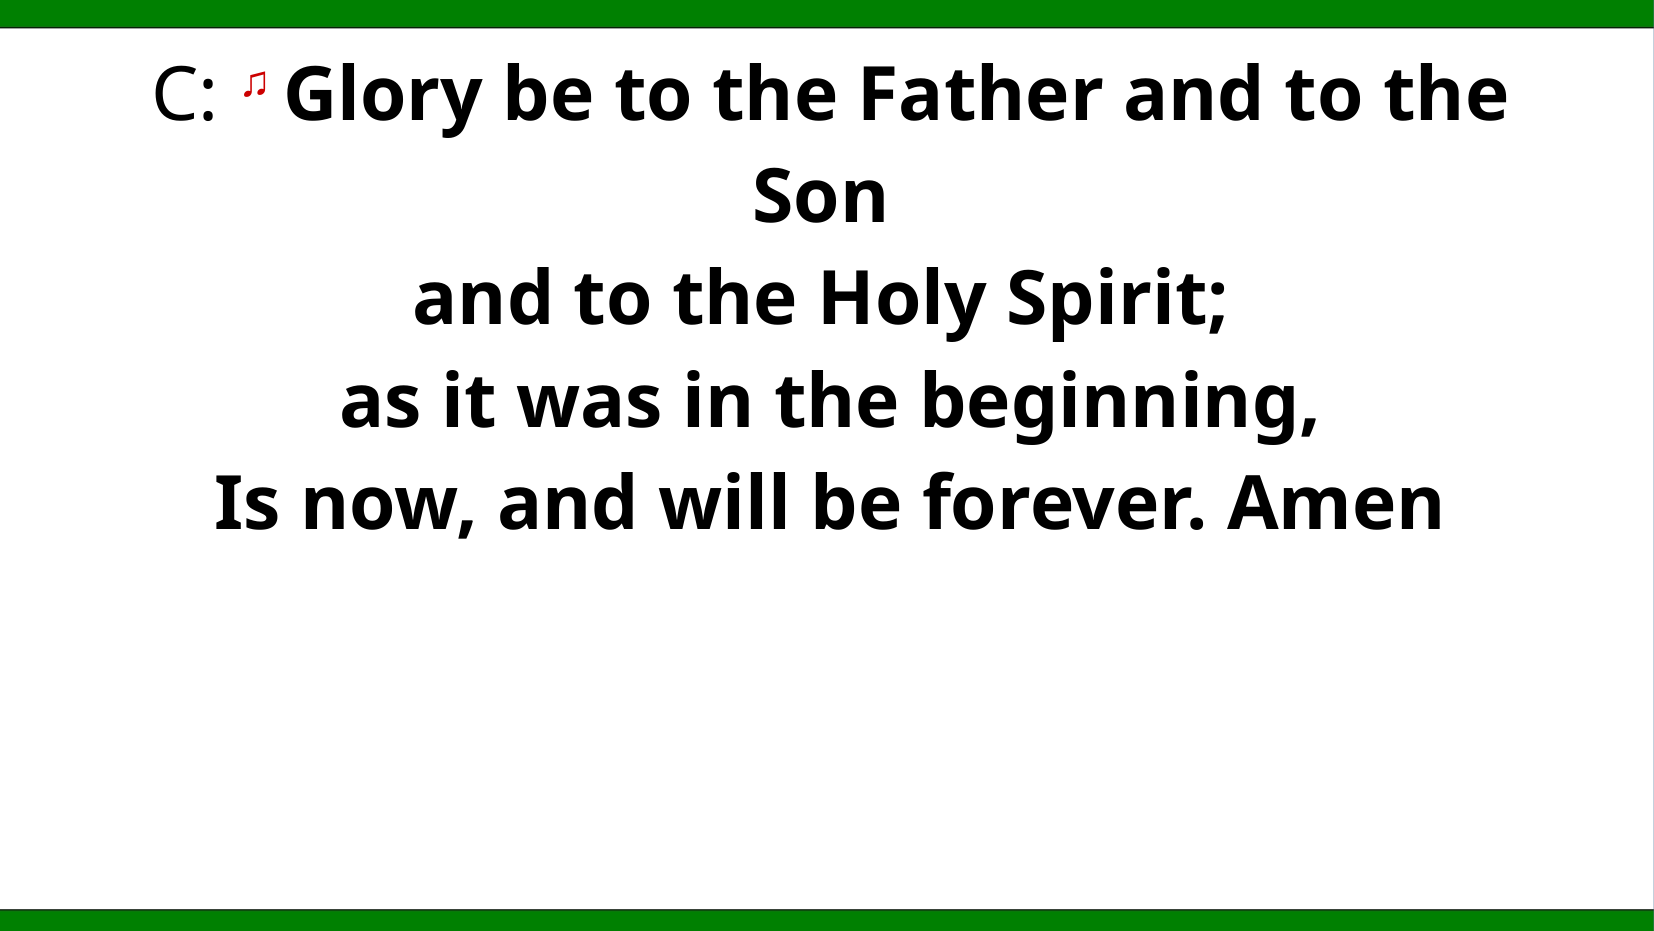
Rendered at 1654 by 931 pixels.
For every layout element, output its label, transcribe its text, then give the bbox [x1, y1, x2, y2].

picture [0, 0, 1654, 931]
text_box C: ♫ Glory be to the Father and to the Son and to the Holy Spirit; as it was in the beginning, Is now, and will be forever. Amen [80, 32, 1581, 451]
